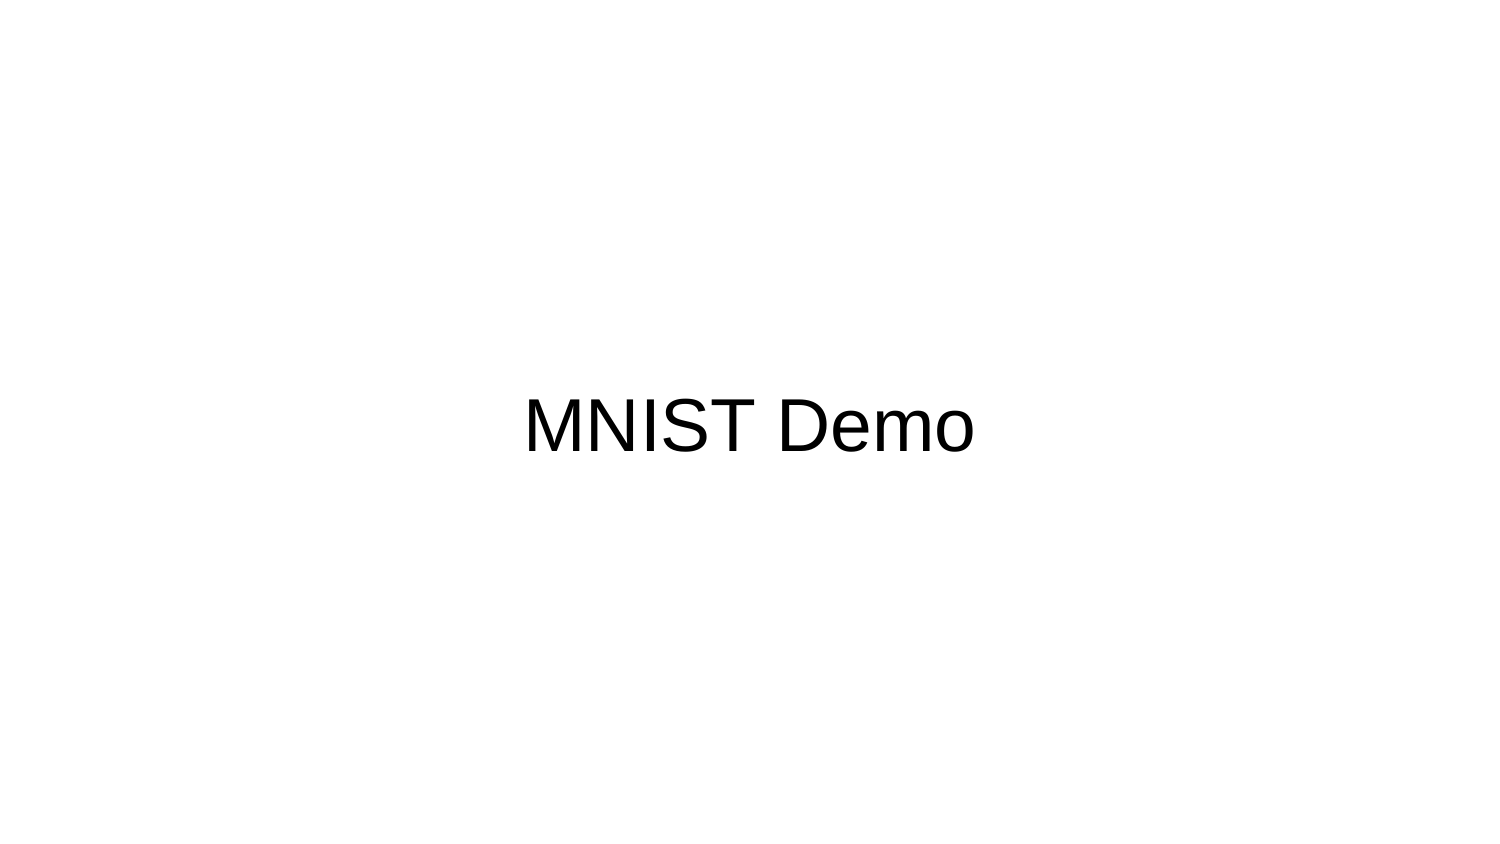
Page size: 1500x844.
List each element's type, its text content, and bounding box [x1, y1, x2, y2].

title MNIST Demo [51, 352, 1449, 491]
